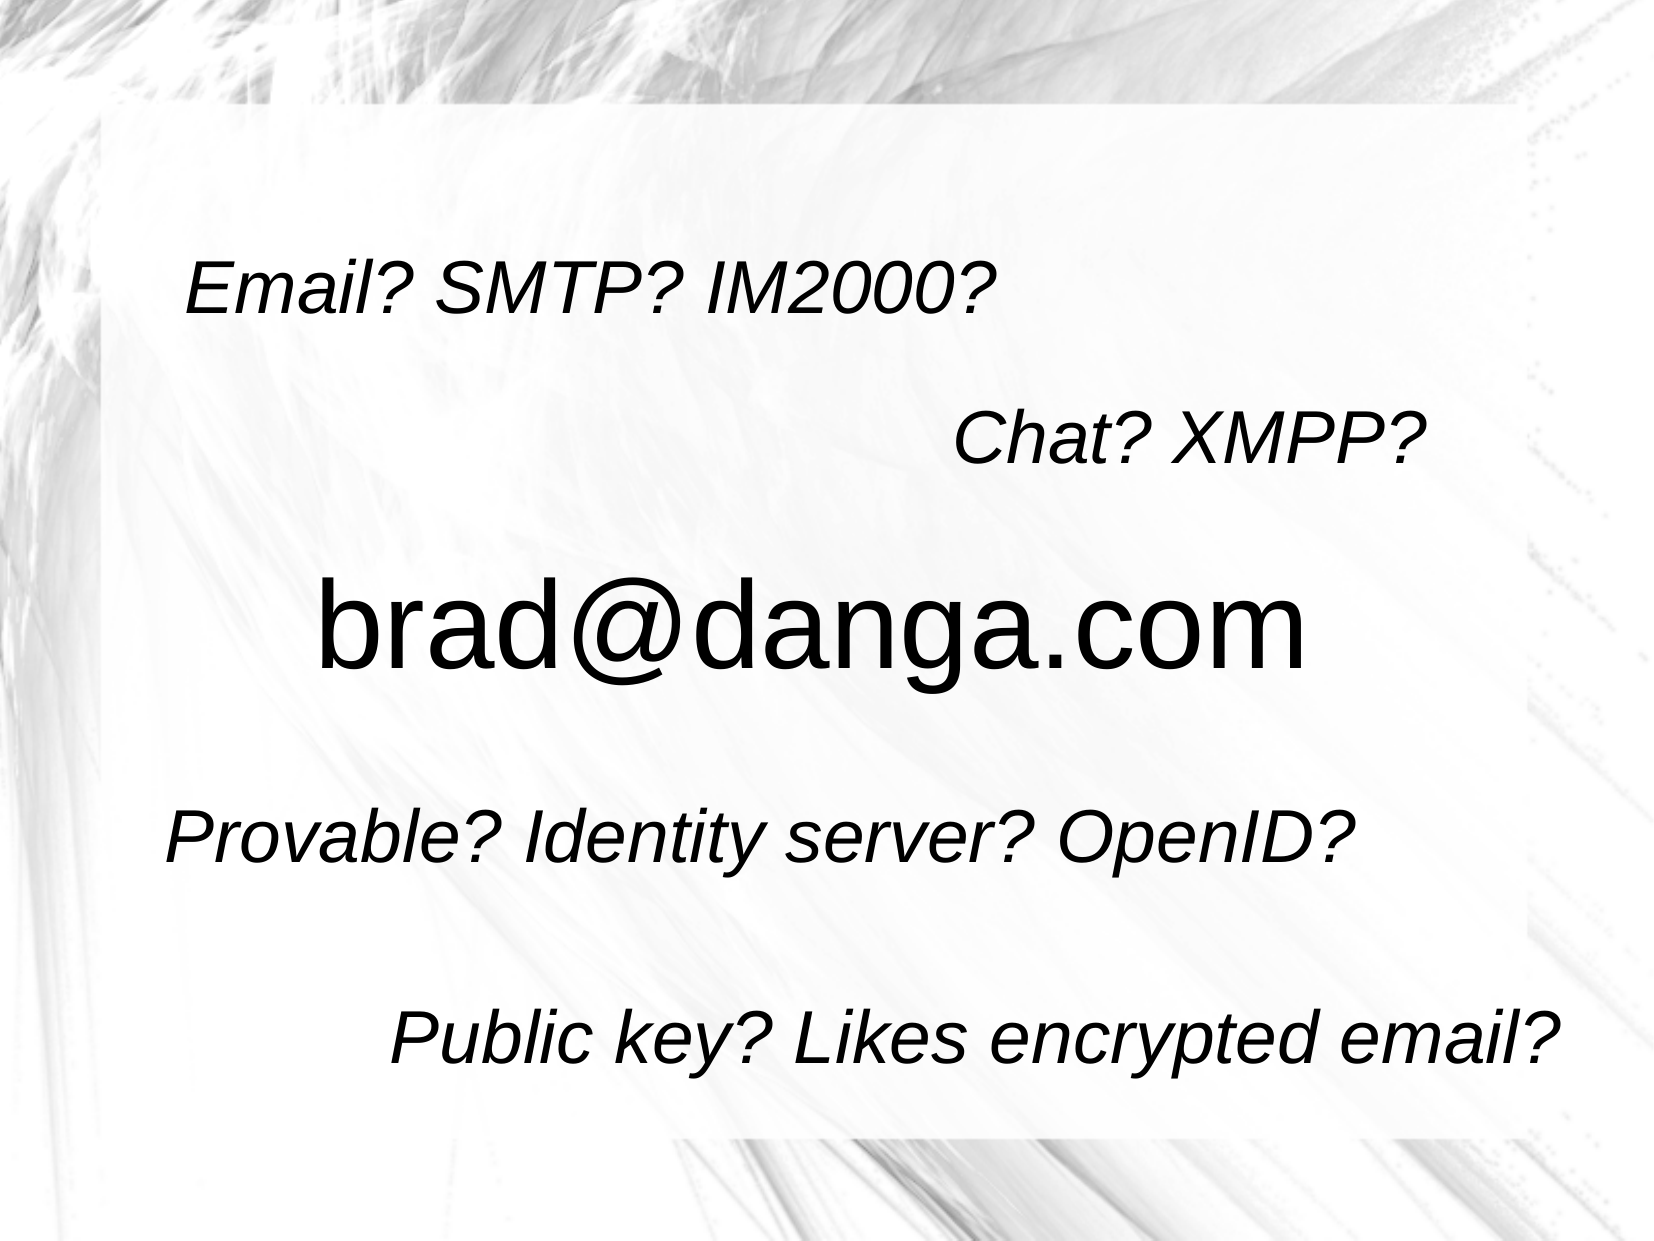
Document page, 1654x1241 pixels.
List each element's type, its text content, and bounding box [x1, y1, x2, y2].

text_box Public key? Likes encrypted email? [375, 988, 1577, 1088]
text_box Chat? XMPP? [937, 388, 1443, 488]
text_box Email? SMTP? IM2000? [169, 238, 1013, 338]
subtitle brad@danga.com [118, 112, 1506, 1139]
text_box Provable? Identity server? OpenID? [150, 787, 1373, 887]
picture [0, 0, 1654, 1241]
